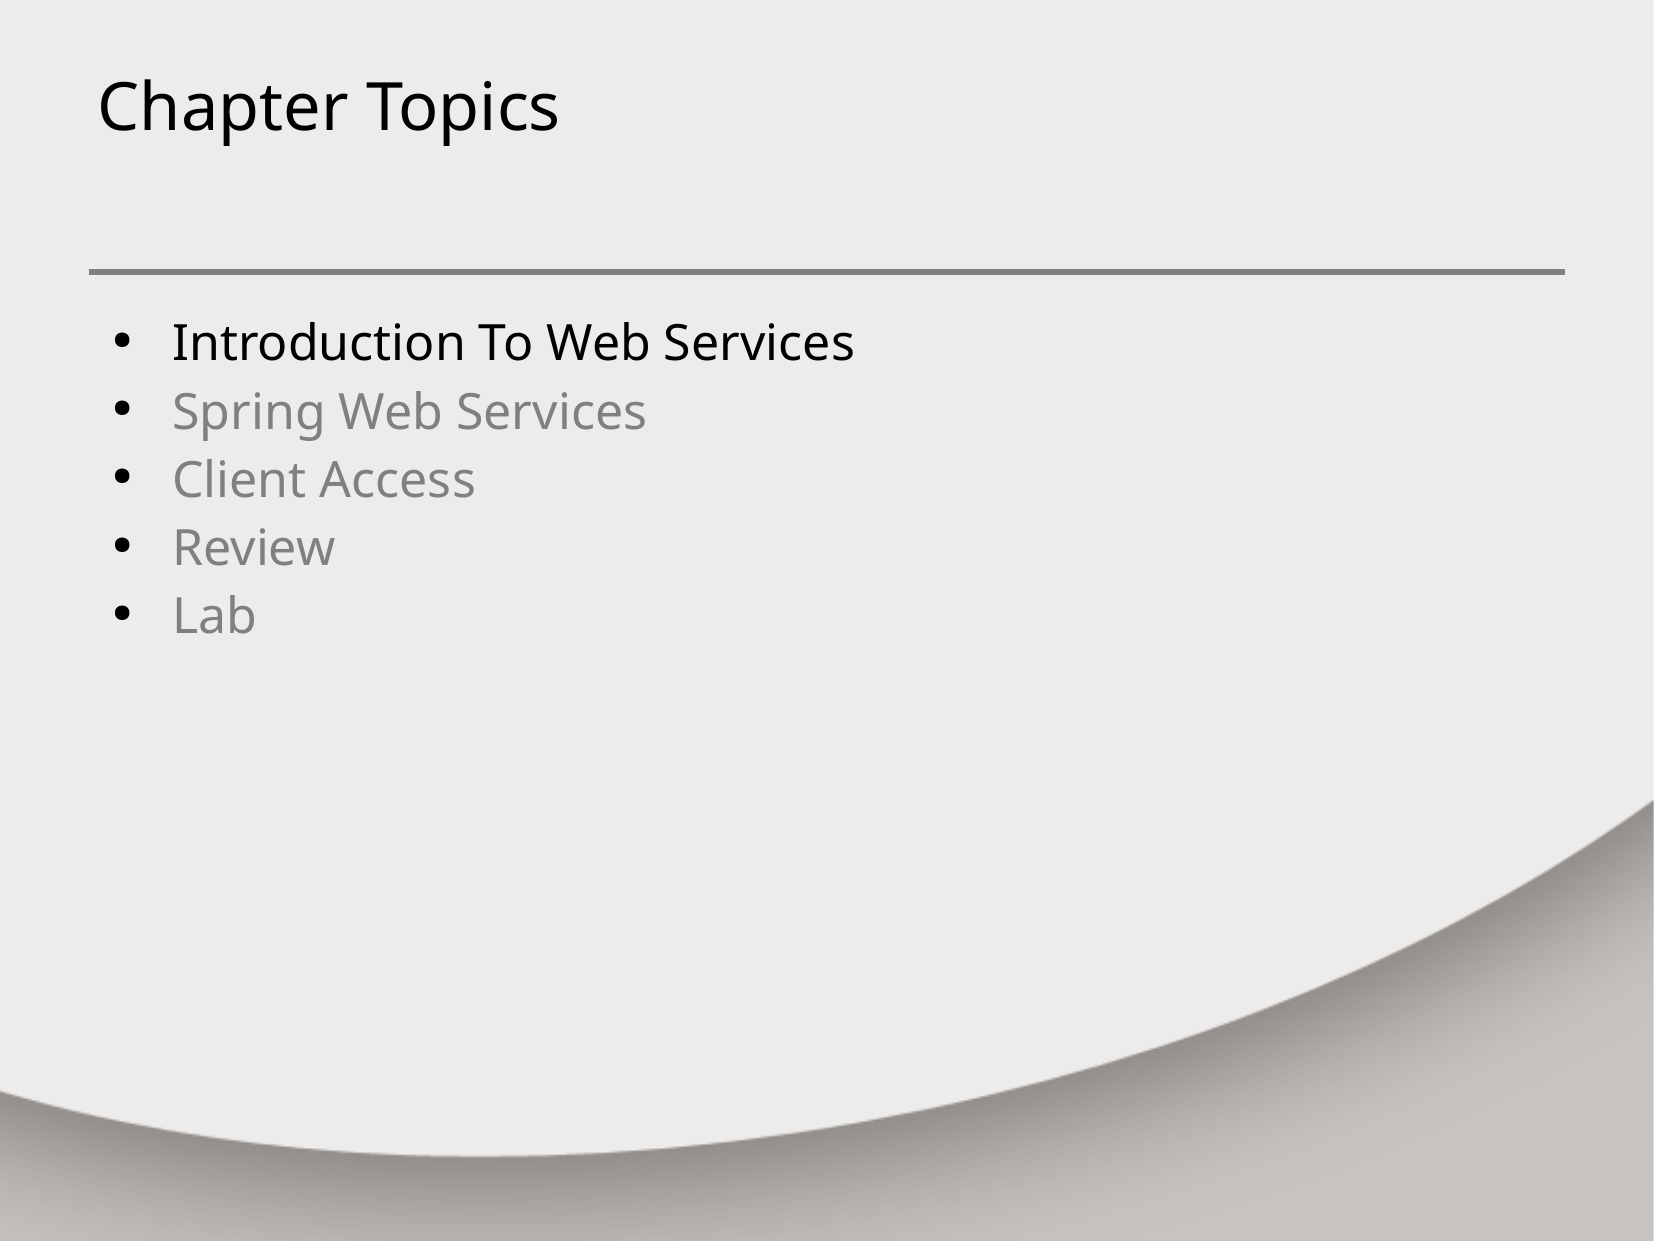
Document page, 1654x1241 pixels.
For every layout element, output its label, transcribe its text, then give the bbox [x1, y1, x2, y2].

picture [0, 0, 1654, 1241]
text_box Introduction To Web Services Spring Web Services Client Access Review Lab [97, 300, 1561, 1163]
title Chapter Topics [97, 75, 1561, 226]
